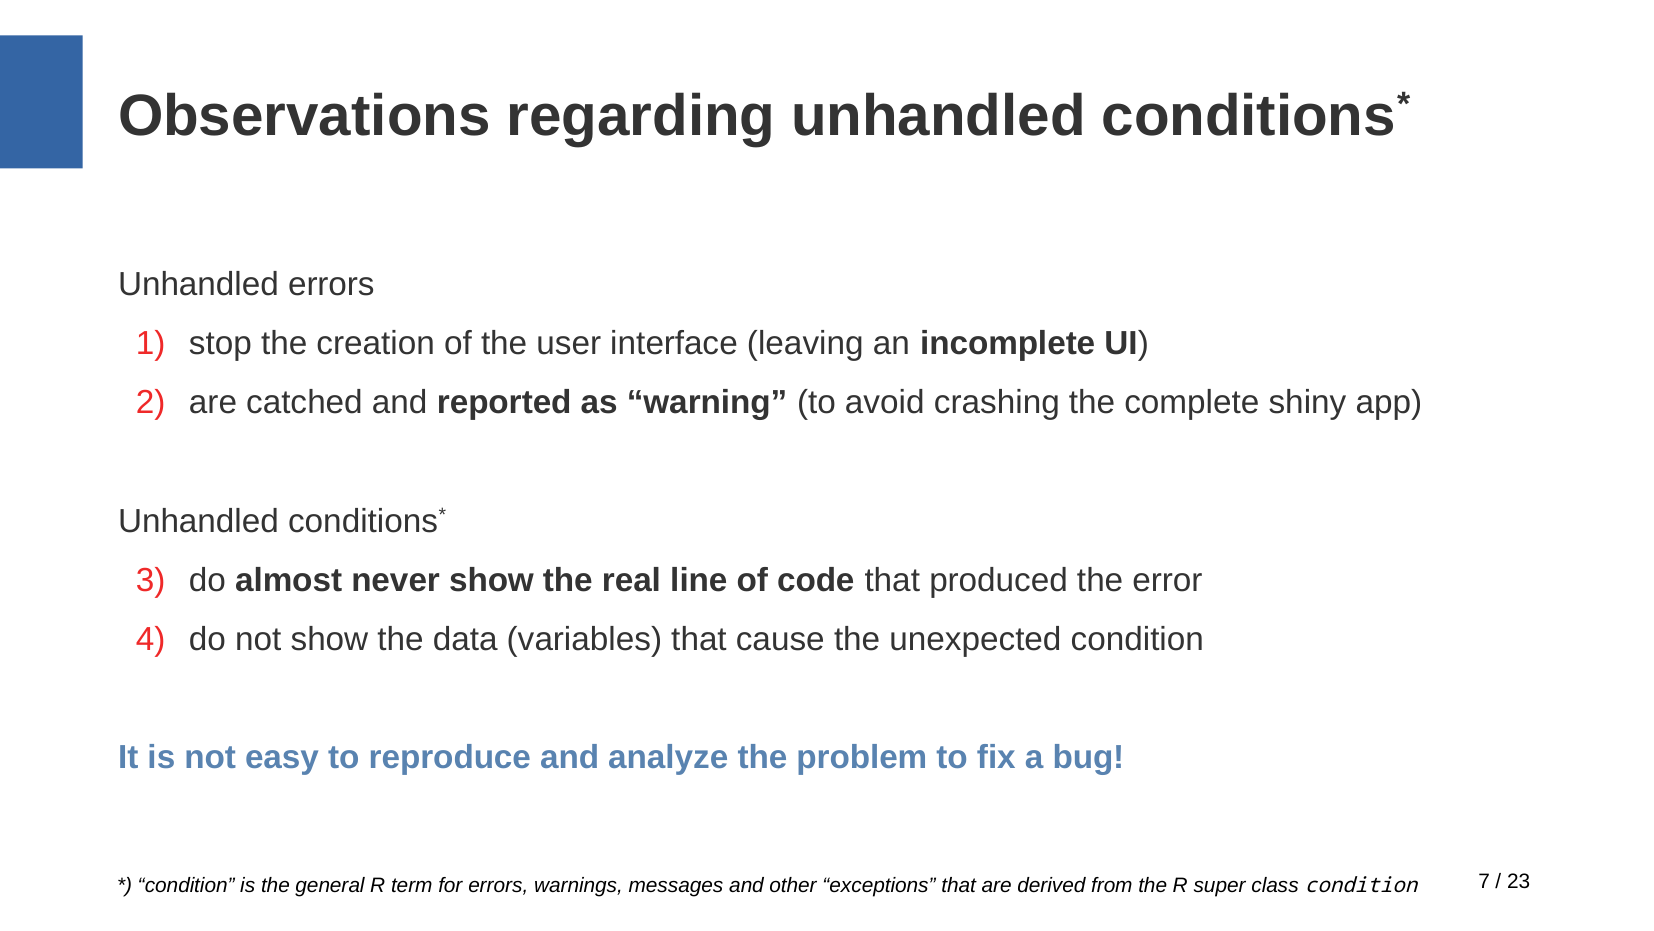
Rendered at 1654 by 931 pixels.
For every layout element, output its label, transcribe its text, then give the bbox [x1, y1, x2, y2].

text_box *) “condition” is the general R term for errors, warnings, messages and other “exceptions” that are derived from the R super class condition [102, 863, 1471, 916]
list Unhandled errors stop the creation of the user interface (leaving an incomplete UI) are catched and reported as “warning” (to avoid crashing the complete shiny app) Unhandled conditions* do almost never show the real line of code that produced the error do not show the data (variables) that cause the unexpected condition It is not easy to reproduce and analyze the problem to fix a bug! [118, 265, 1536, 806]
title Observations regarding unhandled conditions* [118, 37, 1571, 193]
